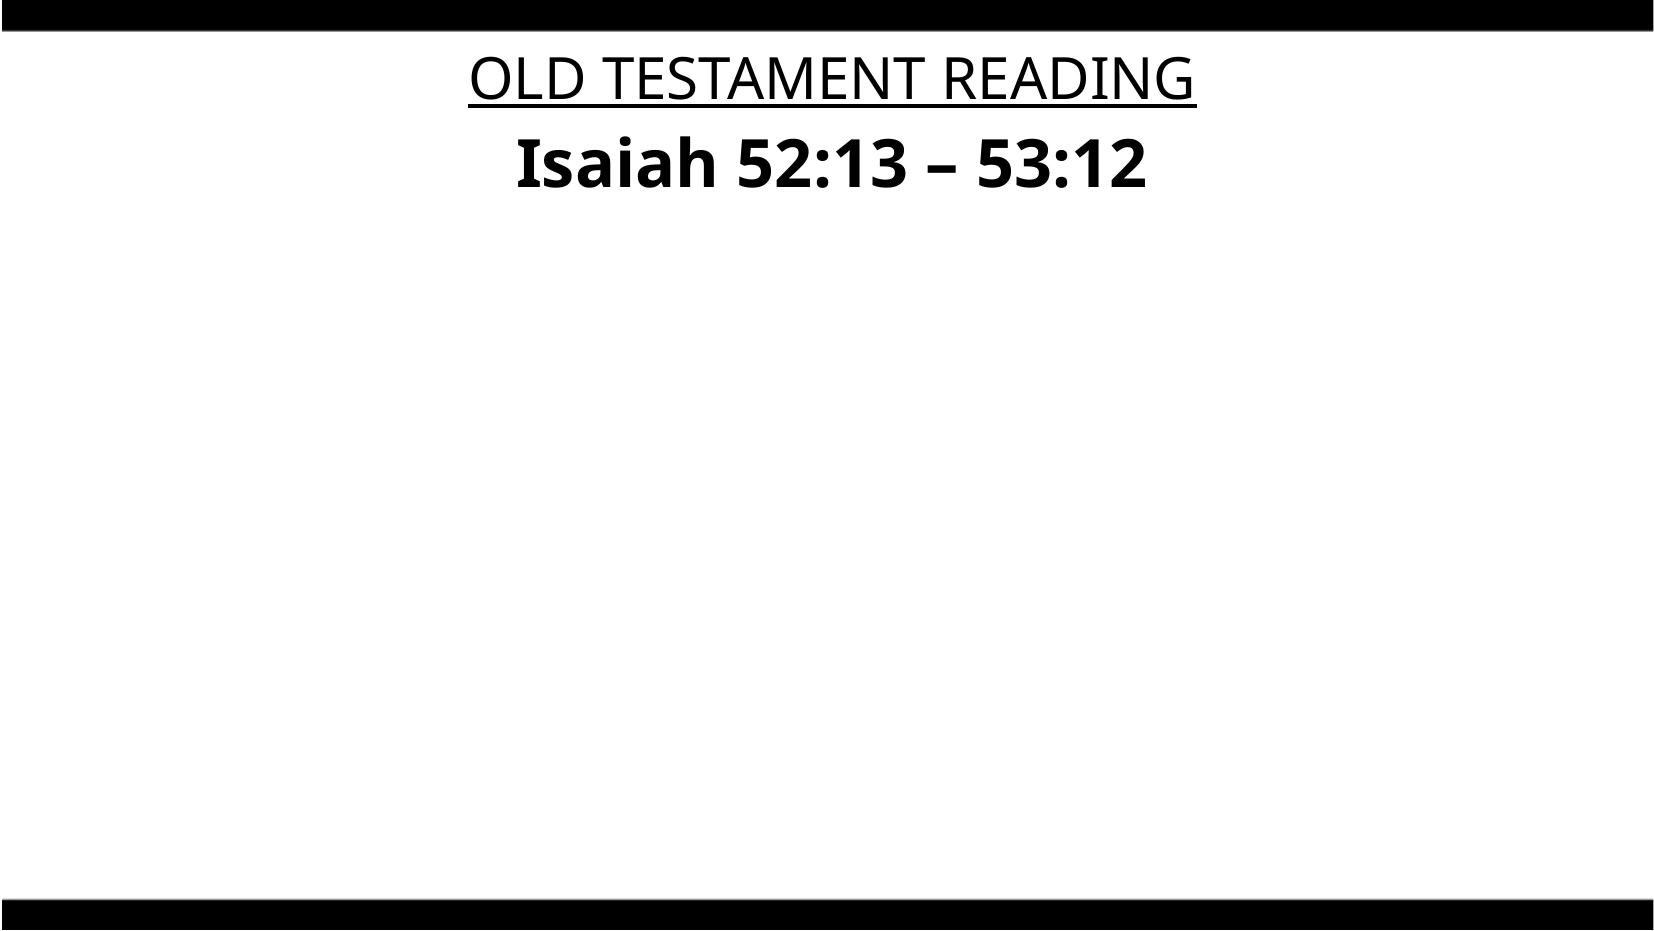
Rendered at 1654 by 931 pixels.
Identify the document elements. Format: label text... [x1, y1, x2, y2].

picture [2, 0, 1654, 930]
text_box OLD TESTAMENT READING Isaiah 52:13 – 53:12 [60, 30, 1606, 211]
